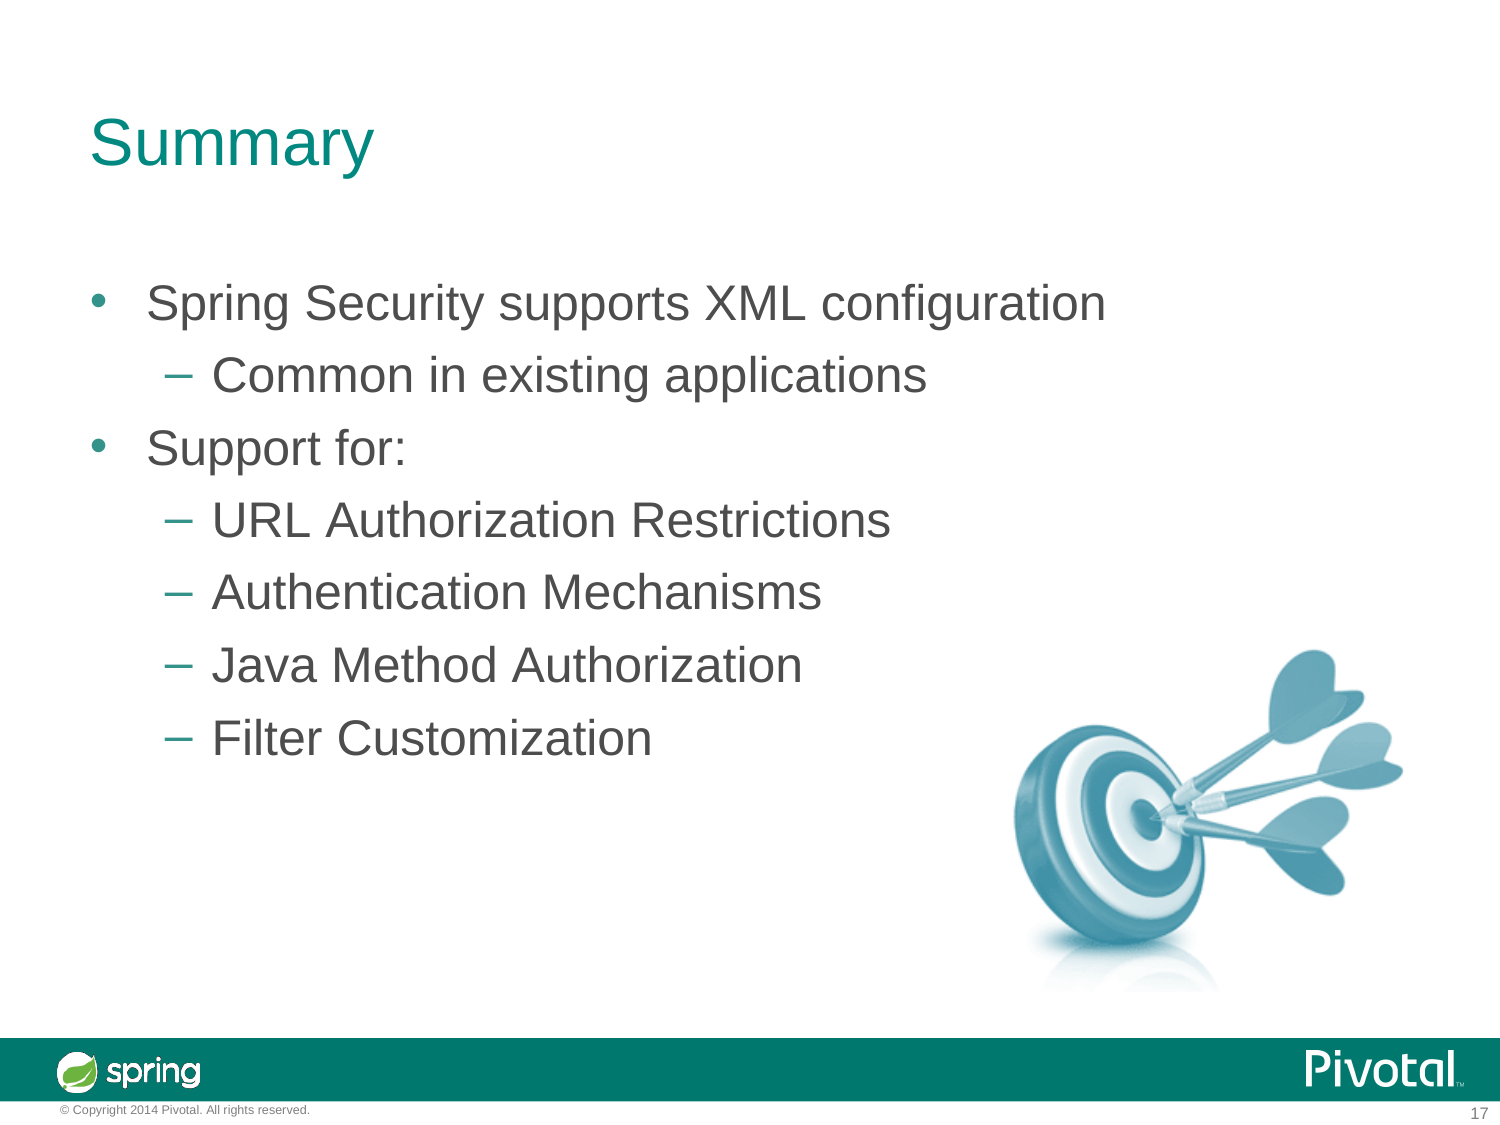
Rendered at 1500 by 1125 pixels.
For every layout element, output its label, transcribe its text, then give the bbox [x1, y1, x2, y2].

picture [32, 1041, 210, 1103]
picture [1306, 1050, 1464, 1087]
list Spring Security supports XML configuration Common in existing applications Support for: URL Authorization Restrictions Authentication Mechanisms Java Method Authorization Filter Customization [75, 262, 1426, 1005]
title Summary [75, 45, 1426, 233]
